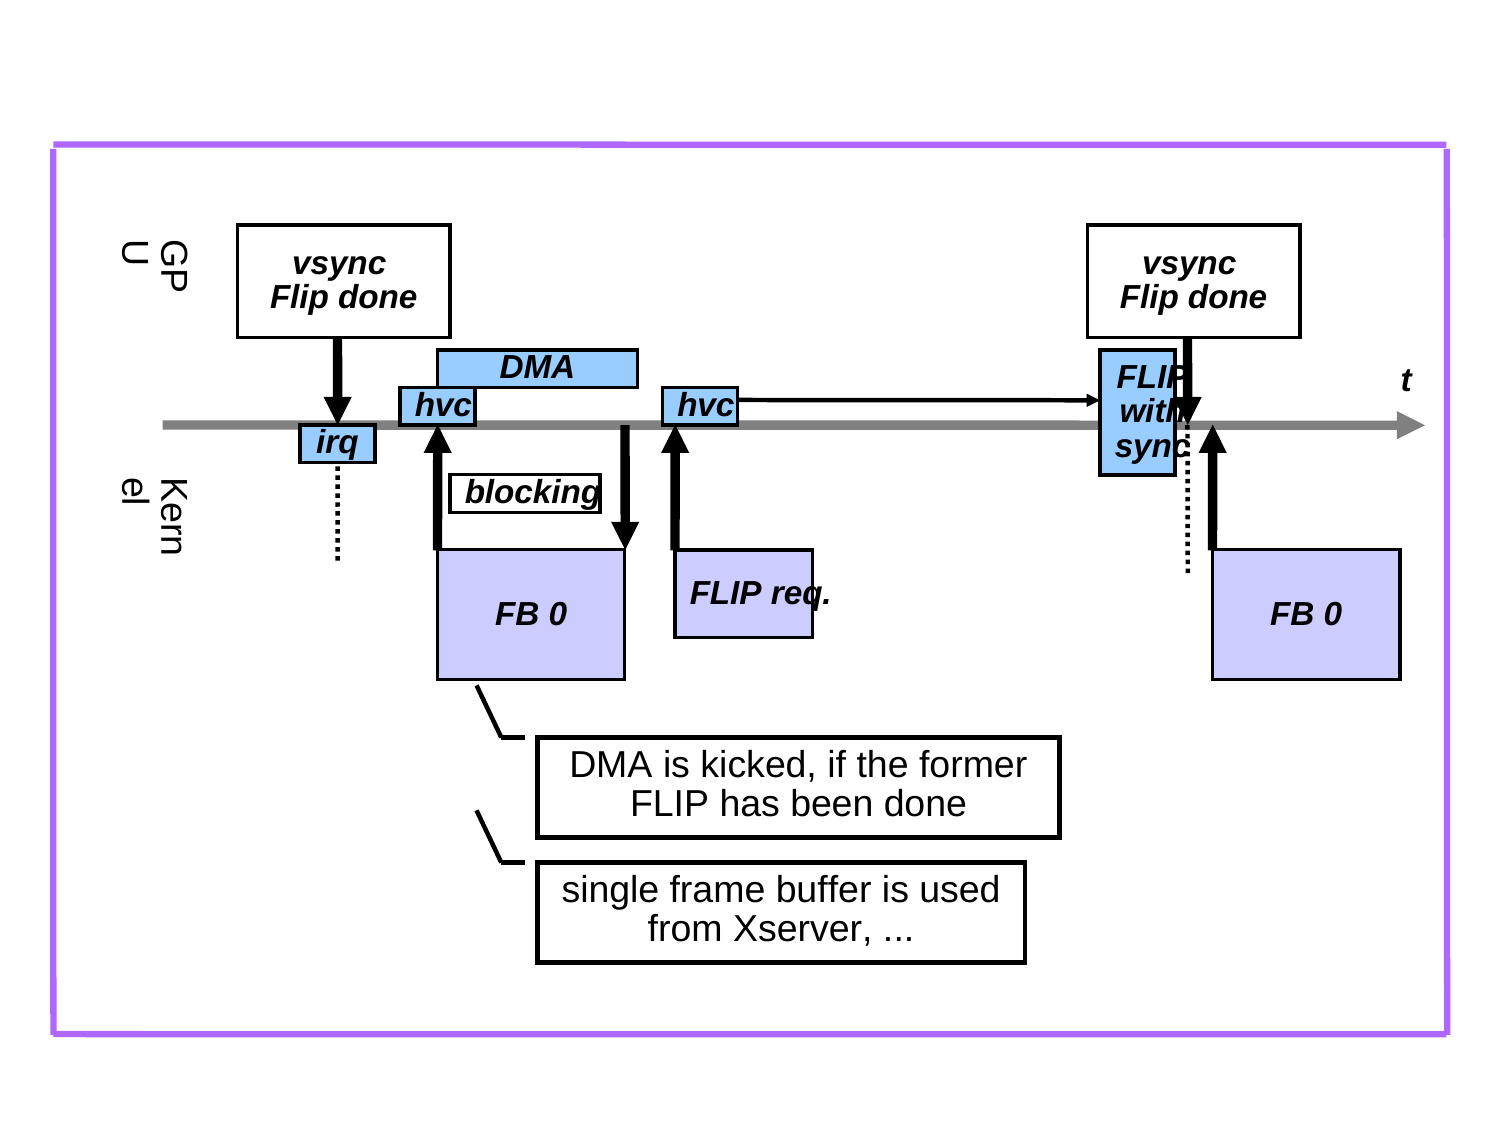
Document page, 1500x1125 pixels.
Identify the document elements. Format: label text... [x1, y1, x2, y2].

text_box FB 0 [437, 549, 625, 680]
text_box vsync Flip done [1087, 224, 1300, 338]
text_box FLIP with sync [1100, 350, 1176, 475]
text_box FB 0 [1212, 549, 1400, 680]
text_box hvc [662, 387, 738, 425]
text_box irq [300, 424, 376, 463]
text_box t [1374, 362, 1438, 400]
text_box blocking [450, 474, 601, 513]
text_box hvc [399, 387, 475, 425]
text_box GPU [131, 224, 201, 322]
text_box FLIP req. [675, 549, 813, 638]
text_box DMA [437, 349, 638, 388]
text_box vsync Flip done [237, 224, 451, 338]
text_box single frame buffer is used from Xserver, ... [537, 862, 1025, 962]
text_box DMA is kicked, if the former FLIP has been done [537, 737, 1060, 838]
text_box Kernel [131, 462, 201, 587]
